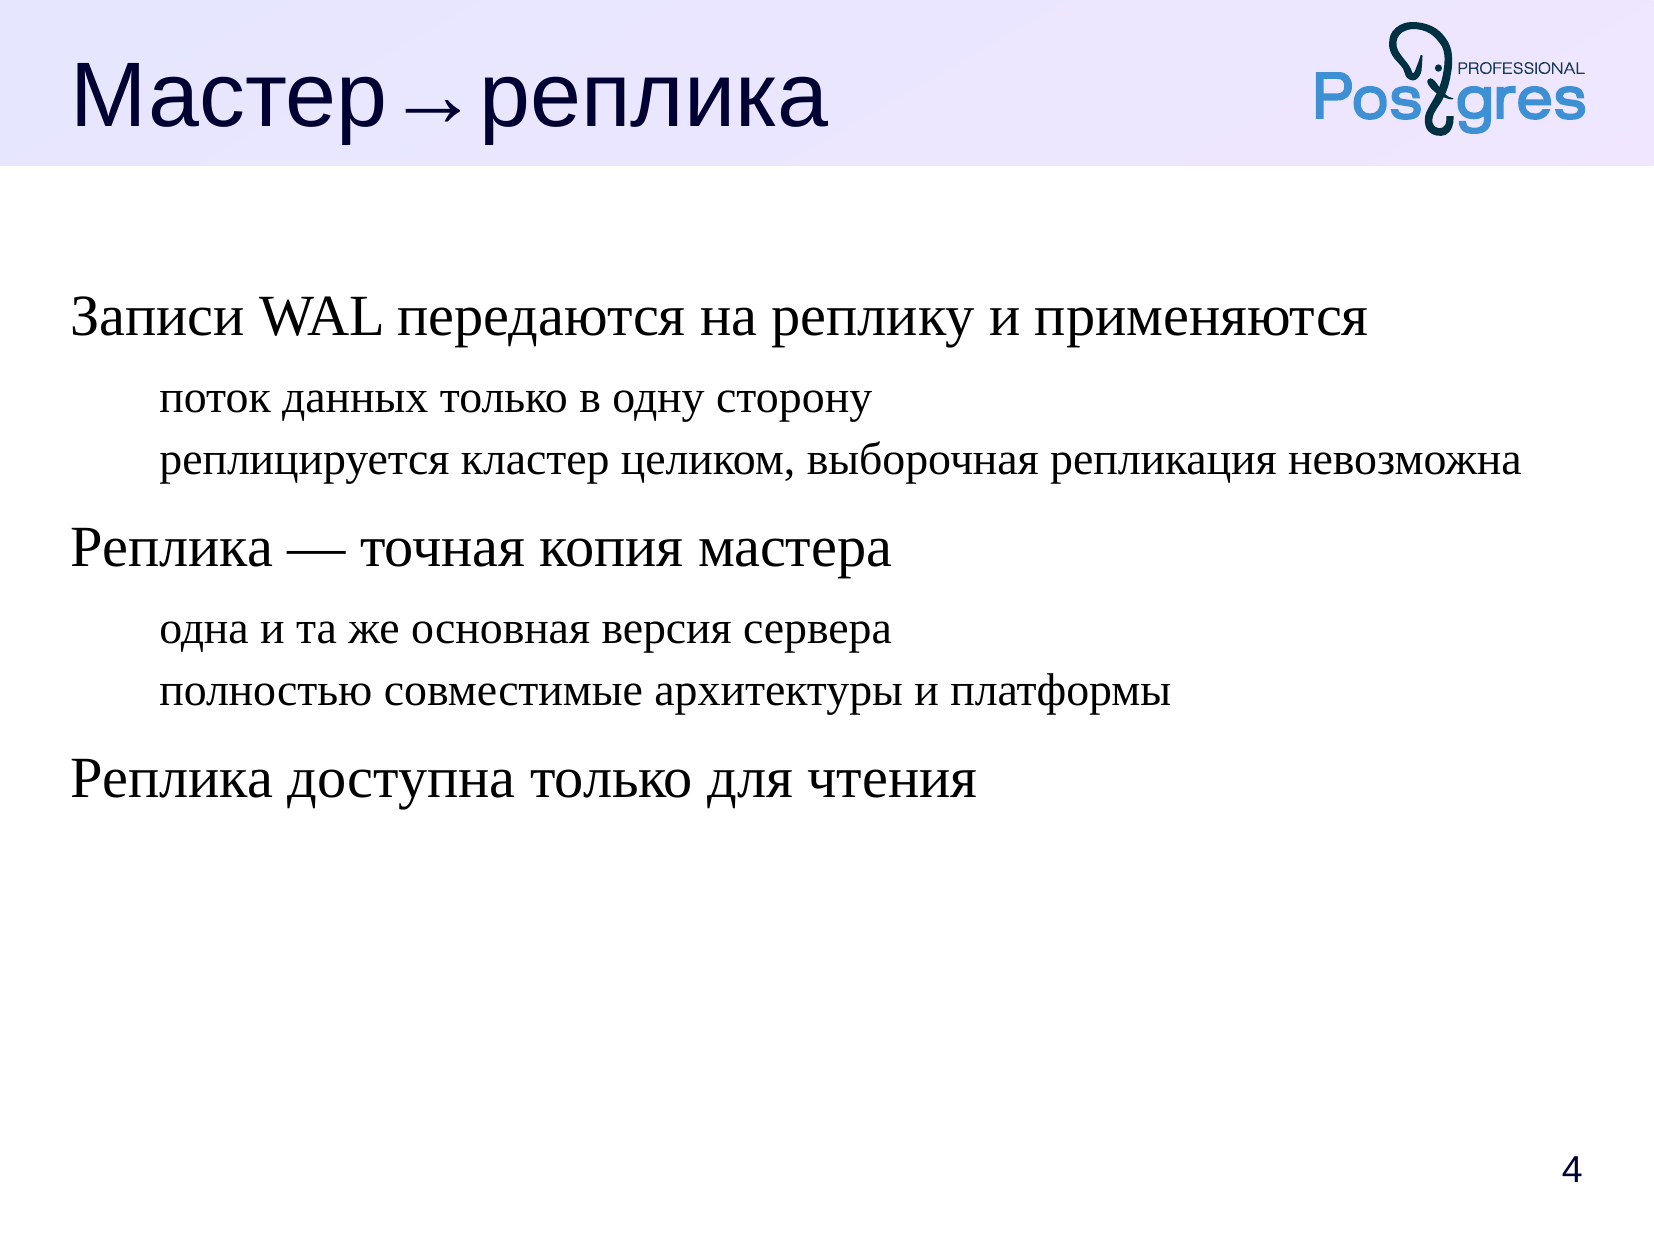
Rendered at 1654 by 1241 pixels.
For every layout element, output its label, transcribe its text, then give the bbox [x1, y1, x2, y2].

title Мастер→реплика [70, 43, 1241, 147]
list Записи WAL передаются на реплику и применяются поток данных только в одну сторону реплицируется кластер целиком, выборочная репликация невозможна Реплика — точная копия мастера одна и та же основная версия сервера полностью совместимые архитектуры и платформы Реплика доступна только для чтения [70, 283, 1583, 1134]
